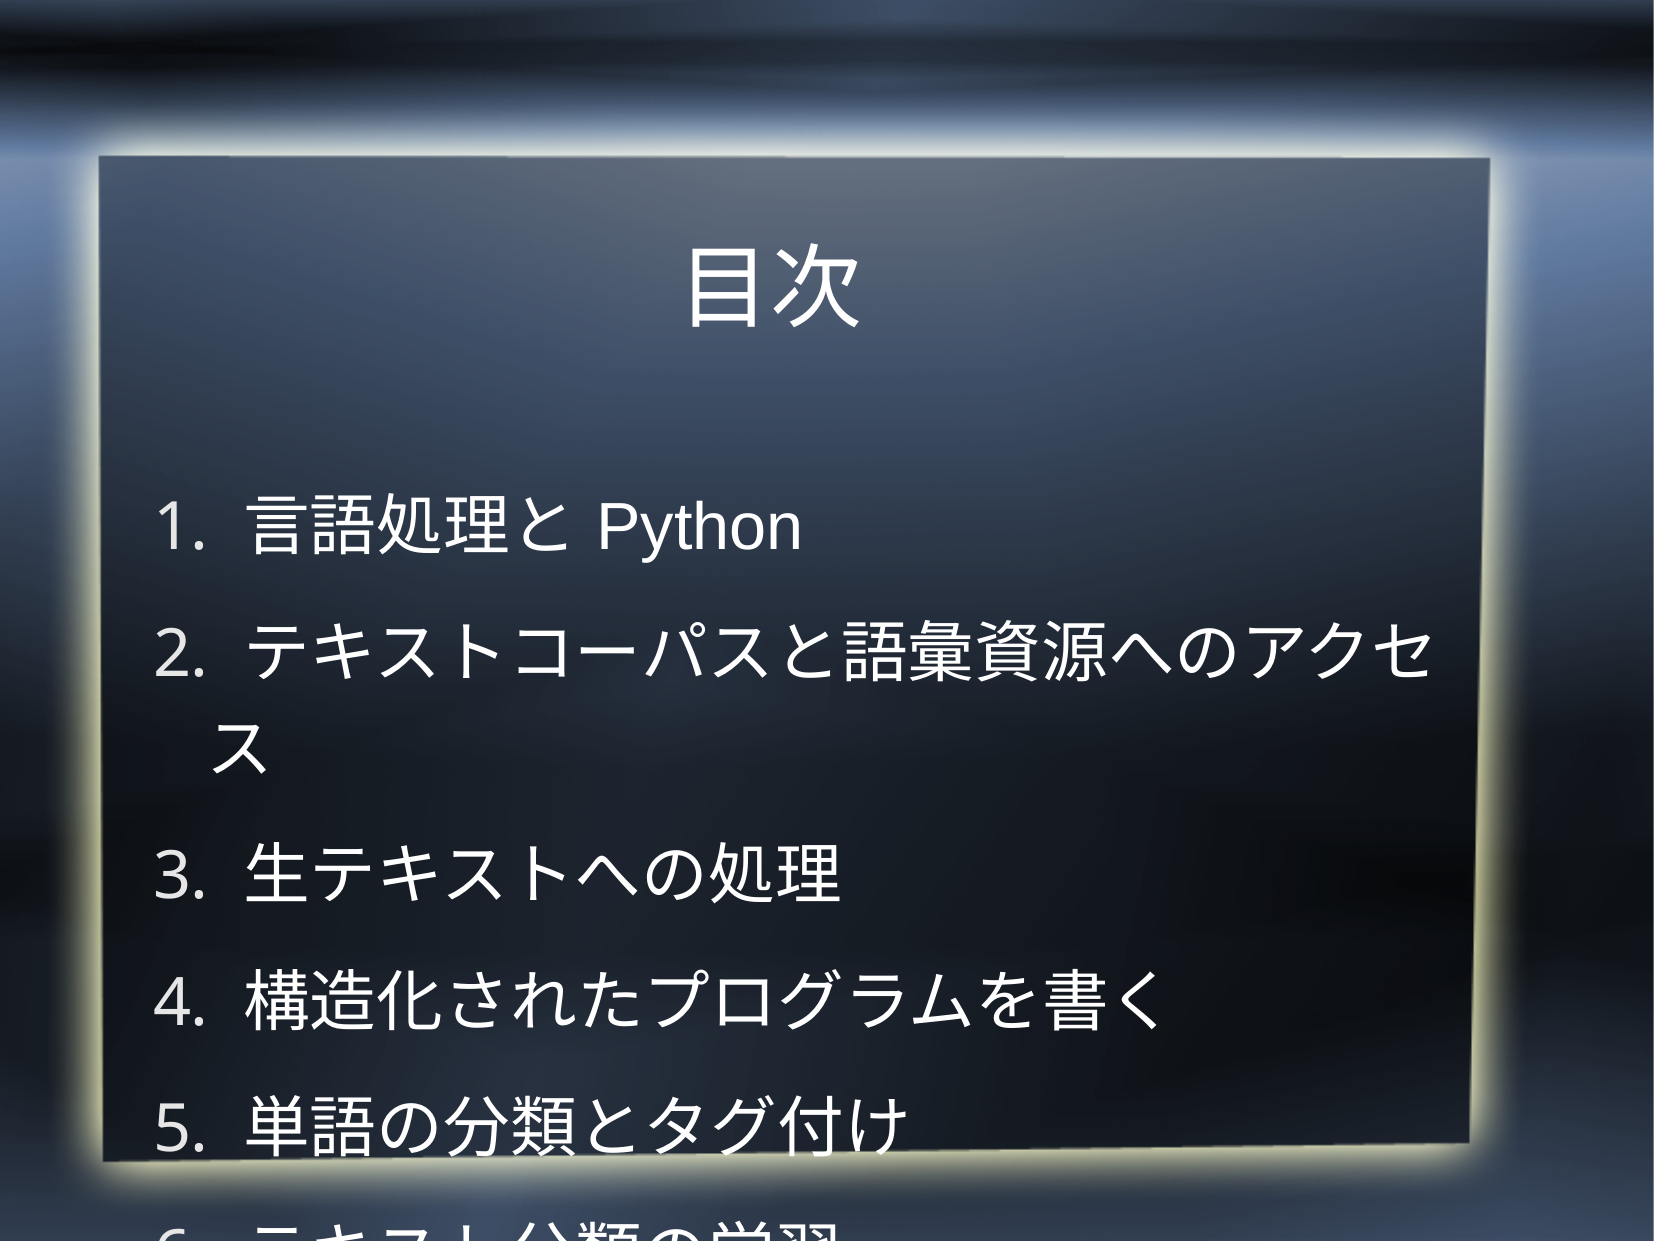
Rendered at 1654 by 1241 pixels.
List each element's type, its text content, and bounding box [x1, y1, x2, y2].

picture [659, 1234, 673, 1241]
picture [0, 0, 1654, 1241]
picture [677, 1234, 692, 1241]
title 目次 [124, 177, 1418, 384]
list 言語処理とPython テキストコーパスと語彙資源へのアクセス 生テキストへの処理 構造化されたプログラムを書く 単語の分類とタグ付け テキスト分類の学習 [135, 472, 1447, 1114]
picture [718, 1237, 765, 1241]
